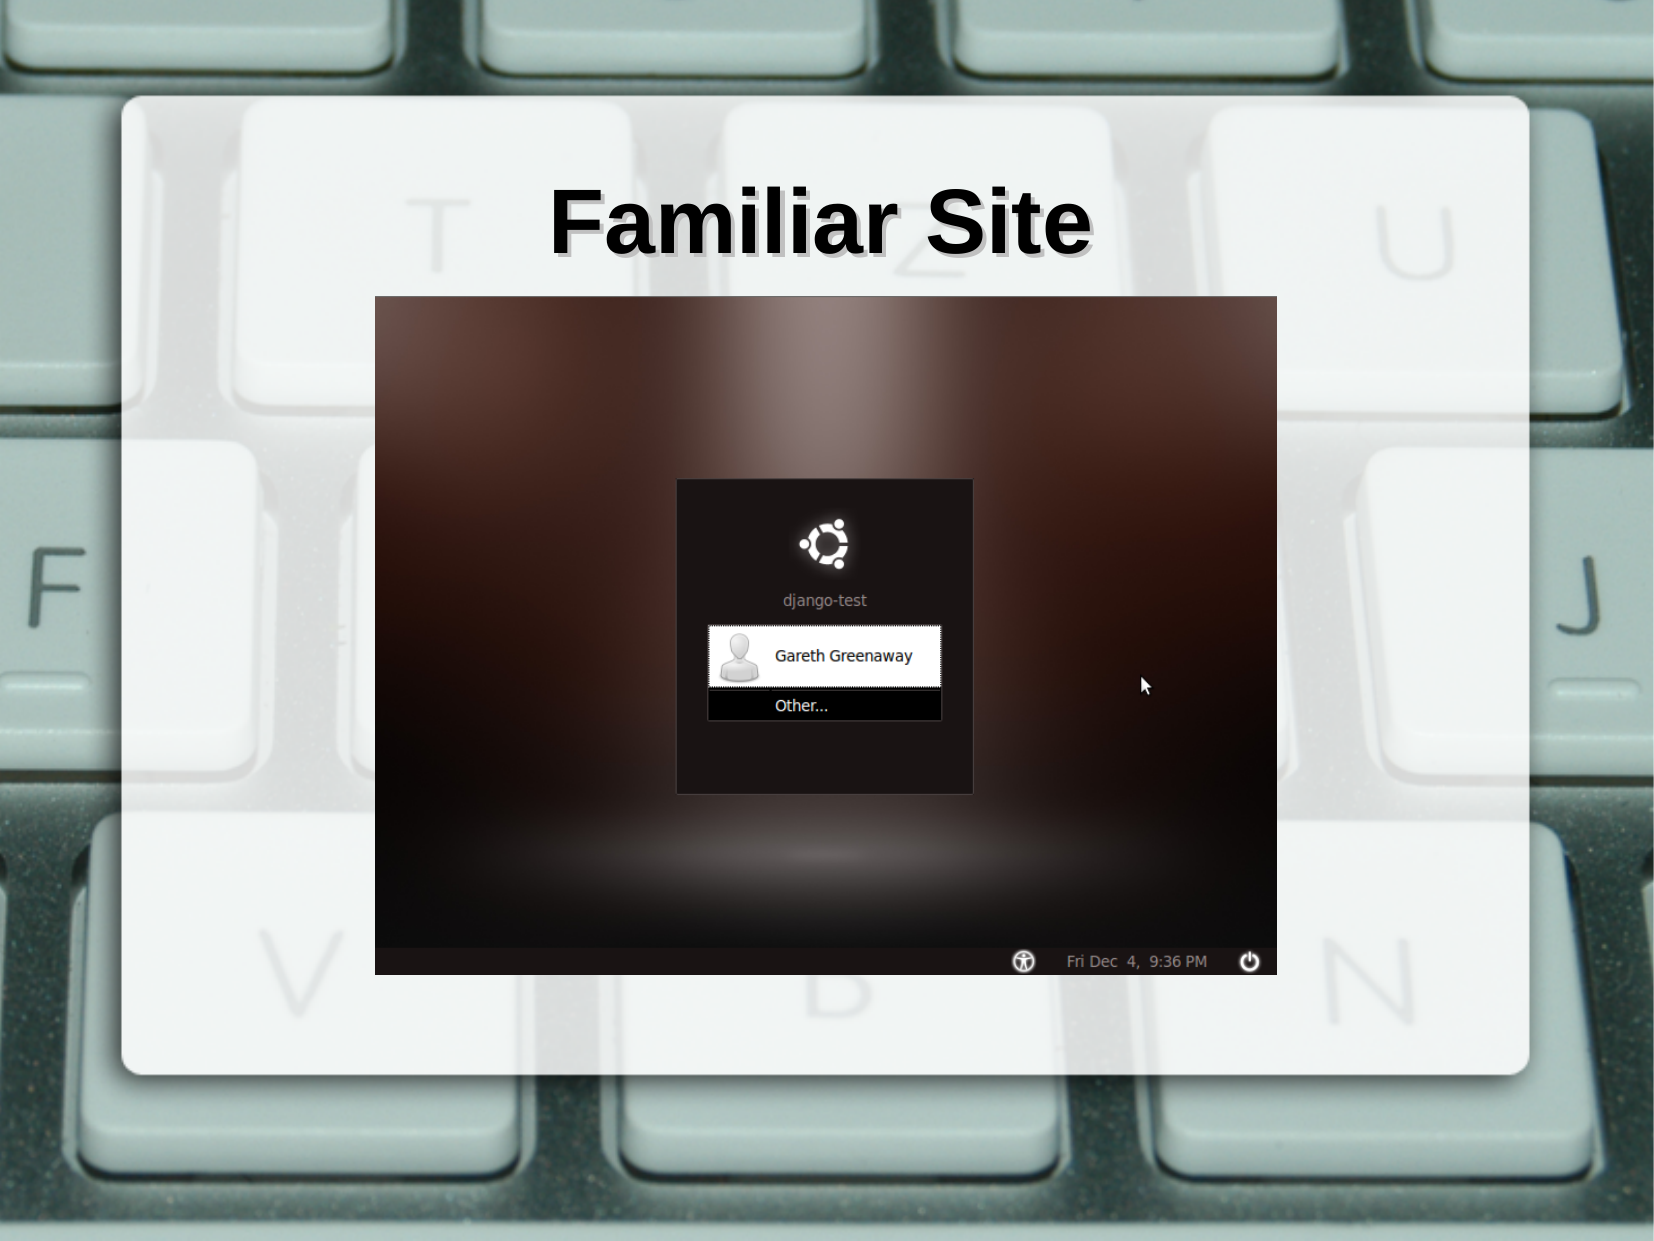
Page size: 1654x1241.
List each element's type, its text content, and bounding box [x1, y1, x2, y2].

title Familiar Site [135, 117, 1506, 325]
picture [0, 0, 1654, 1241]
